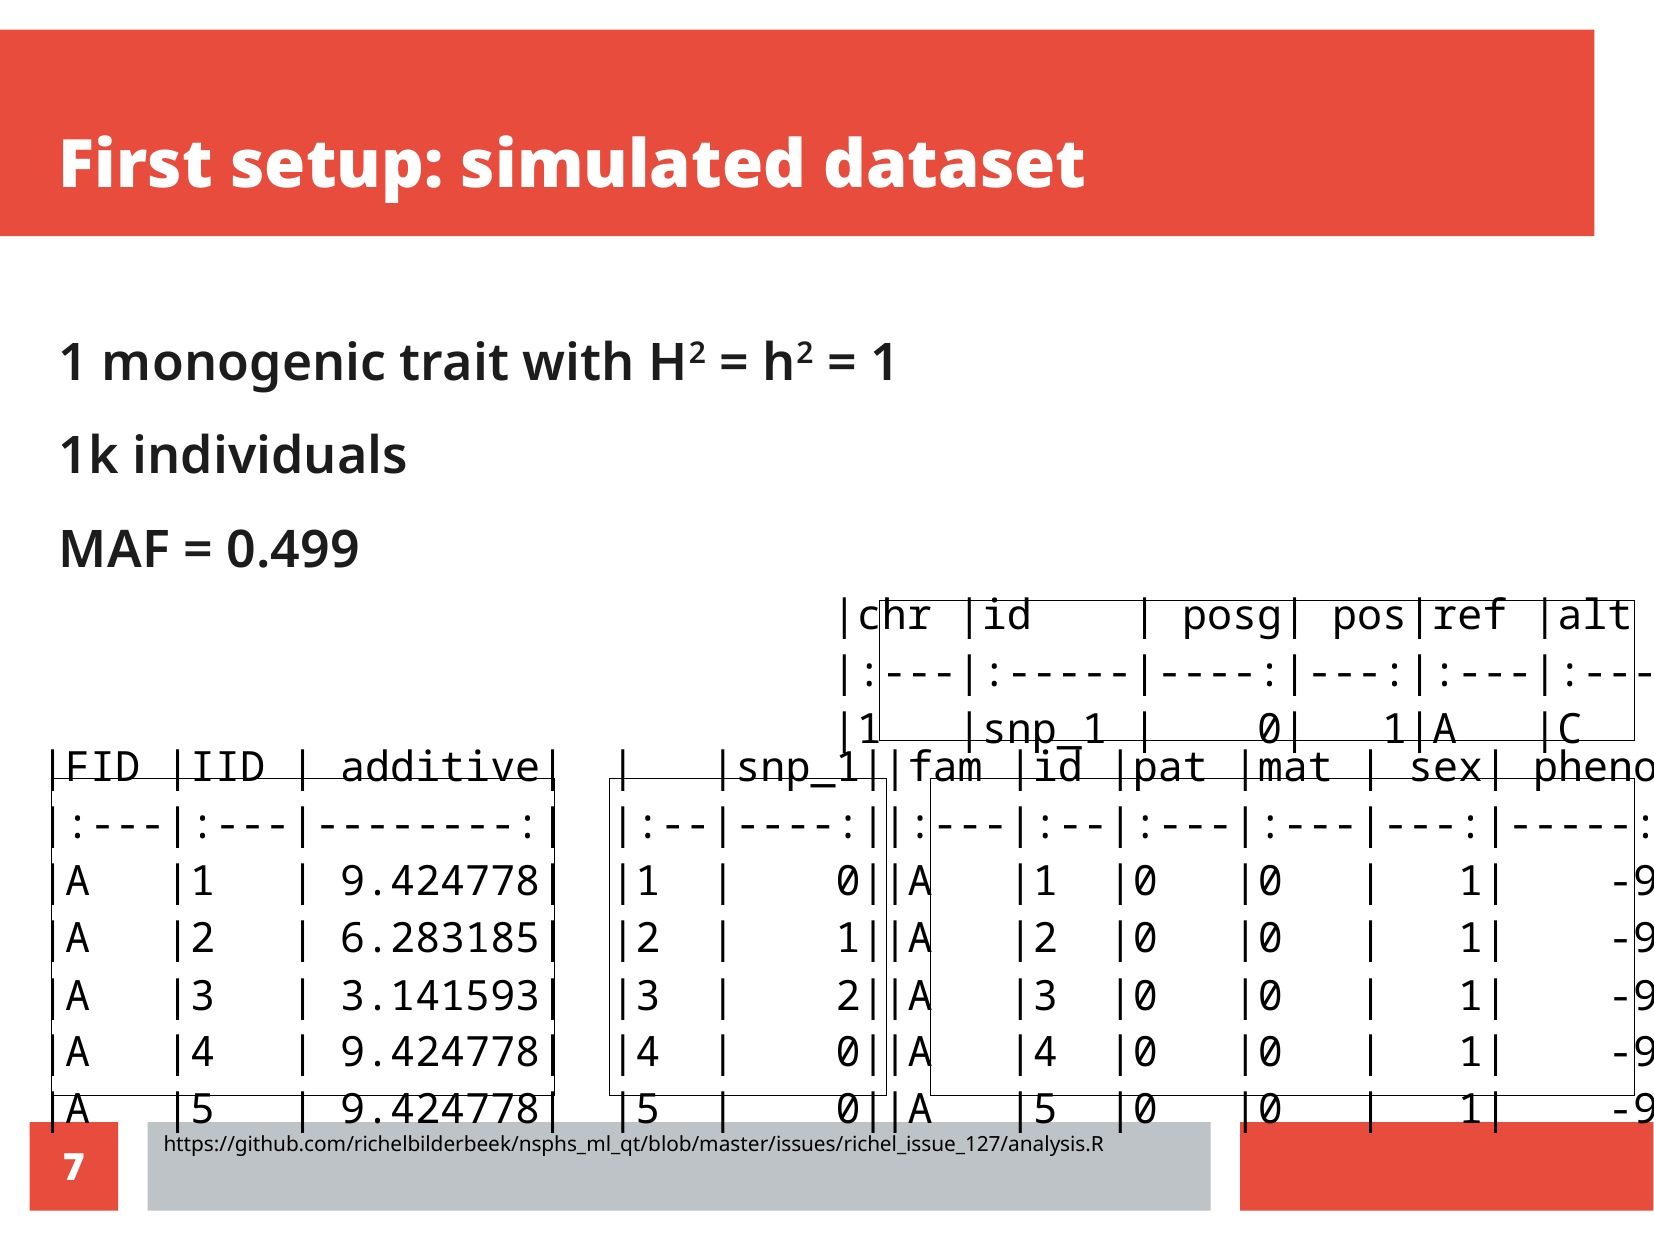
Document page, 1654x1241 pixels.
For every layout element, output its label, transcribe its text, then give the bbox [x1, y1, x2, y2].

text_box | |snp_1| |:--|----:| |1 | 0| |2 | 1| |3 | 2| |4 | 0| |5 | 0| [609, 778, 887, 1096]
text_box |FID |IID | additive| |:---|:---|--------:| |A |1 | 9.424778| |A |2 | 6.283185| |A |3 | 3.141593| |A |4 | 9.424778| |A |5 | 9.424778| [51, 778, 555, 1096]
title First setup: simulated dataset [59, 59, 1595, 207]
text_box https://github.com/richelbilderbeek/nsphs_ml_qt/blob/master/issues/richel_issue_127/analysis.R [148, 1122, 1216, 1216]
text_box |fam |id |pat |mat | sex| pheno| |:---|:--|:---|:---|---:|-----:| |A |1 |0 |0 | 1| -9| |A |2 |0 |0 | 1| -9| |A |3 |0 |0 | 1| -9| |A |4 |0 |0 | 1| -9| |A |5 |0 |0 | 1| -9| [930, 778, 1635, 1096]
text_box |chr |id | posg| pos|ref |alt | |:---|:-----|----:|---:|:---|:---| |1 |snp_1 | 0| 1|A |C | [879, 600, 1635, 741]
list 1 monogenic trait with H2 = h2 = 1 1k individuals MAF = 0.499 [59, 324, 1565, 586]
